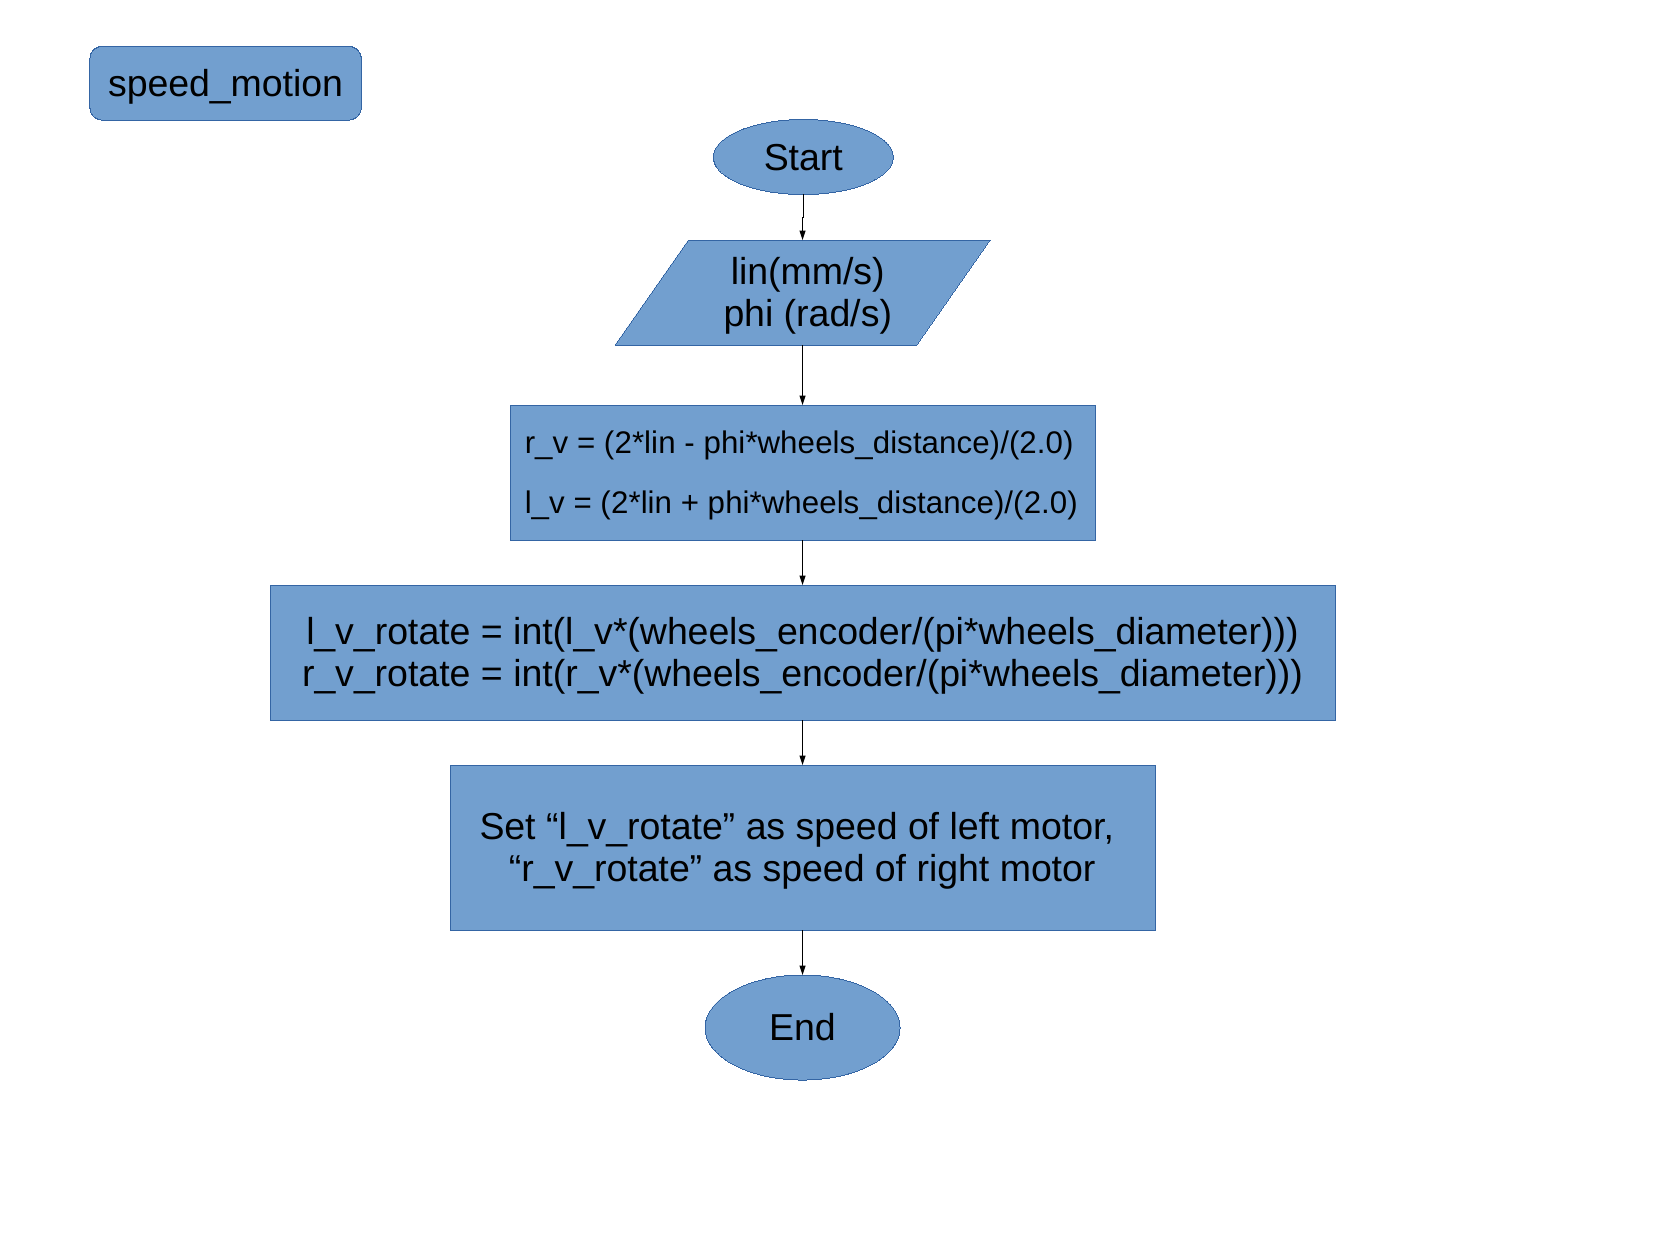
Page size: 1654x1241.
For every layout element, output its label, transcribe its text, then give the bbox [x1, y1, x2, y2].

text_box l_v_rotate = int(l_v*(wheels_encoder/(pi*wheels_diameter))) r_v_rotate = int(r_v*(wheels_encoder/(pi*wheels_diameter))) [270, 585, 1336, 721]
text_box Start [713, 119, 894, 195]
text_box r_v = (2*lin - phi*wheels_distance)/(2.0) l_v = (2*lin + phi*wheels_distance)/(2.0) [510, 405, 1096, 541]
text_box End [705, 975, 901, 1081]
text_box Set “l_v_rotate” as speed of left motor, “r_v_rotate” as speed of right motor [450, 765, 1156, 931]
text_box lin(mm/s) phi (rad/s) [615, 240, 991, 346]
text_box speed_motion [89, 46, 362, 121]
